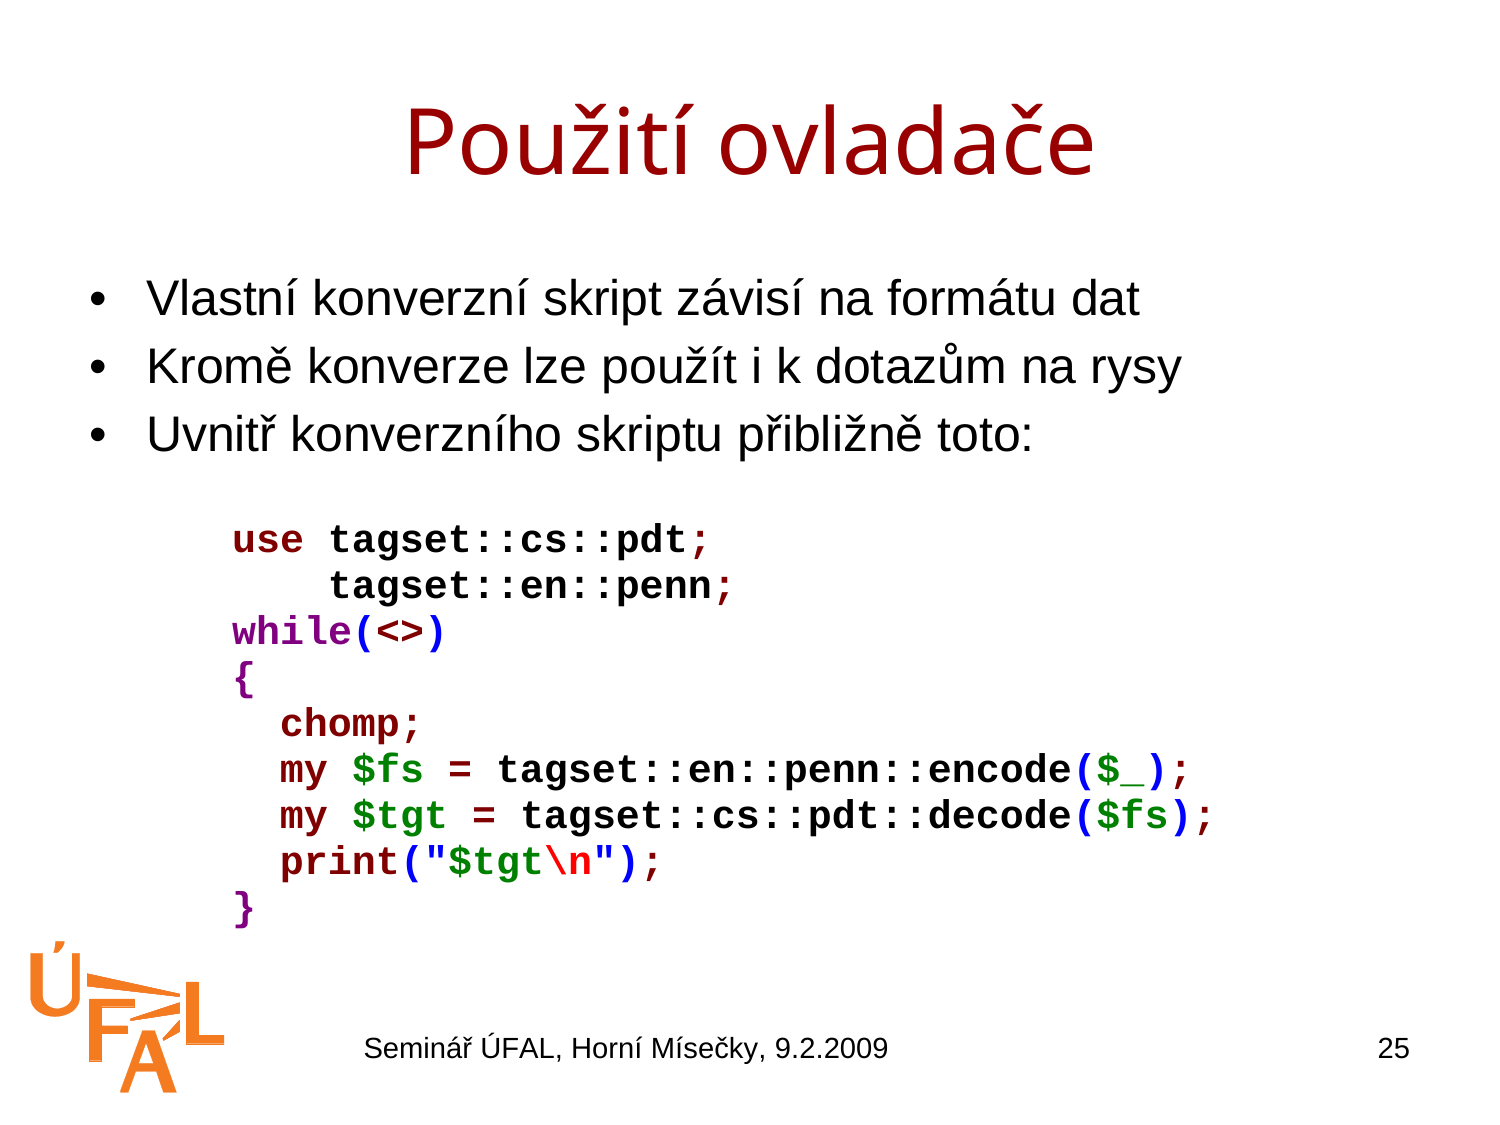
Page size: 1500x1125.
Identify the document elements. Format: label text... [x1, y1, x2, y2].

title Použití ovladače [75, 45, 1426, 233]
picture [218, 511, 1270, 941]
list Vlastní konverzní skript závisí na formátu dat Kromě konverze lze použít i k dotazům na rysy Uvnitř konverzního skriptu přibližně toto: [75, 262, 1426, 504]
